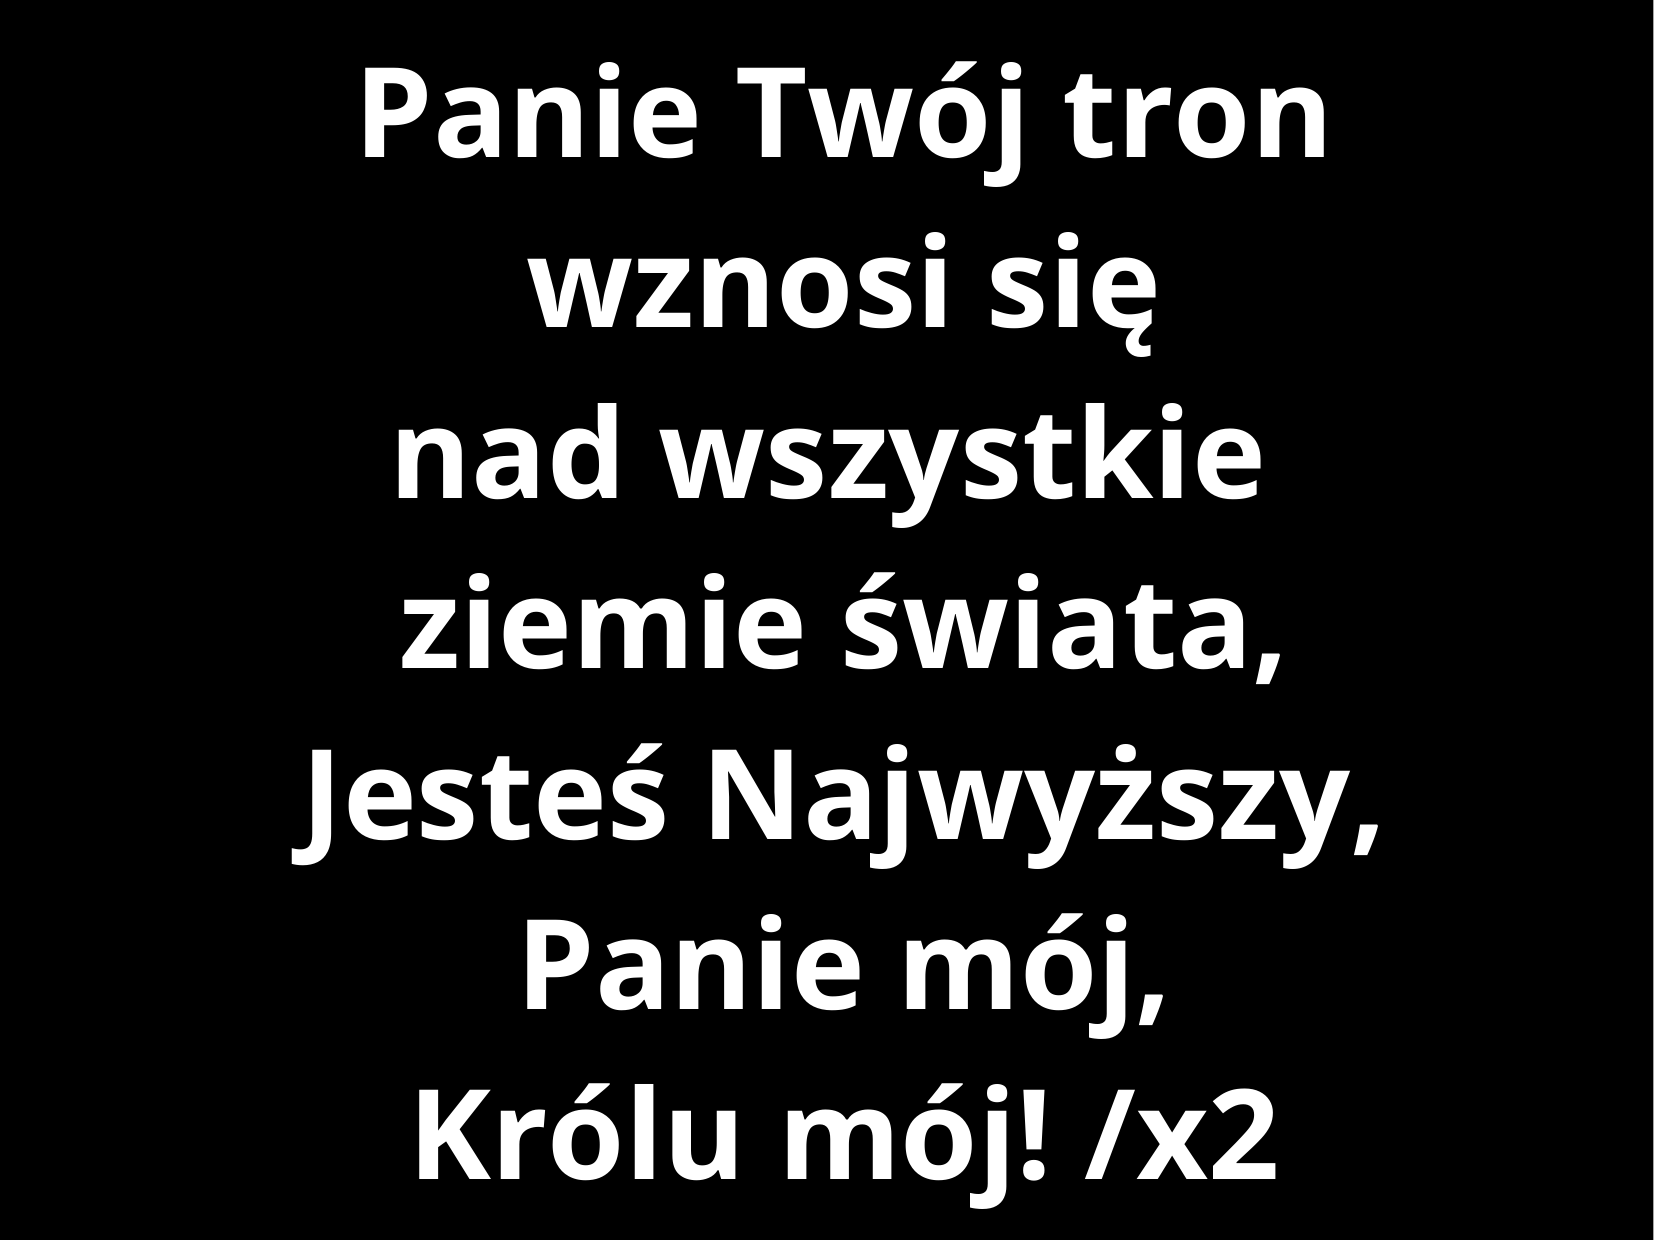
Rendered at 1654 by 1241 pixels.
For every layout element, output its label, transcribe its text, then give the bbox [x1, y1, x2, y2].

subtitle Panie Twój tron wznosi się nad wszystkie ziemie świata, Jesteś Najwyższy, Panie mój, Królu mój! /x2 [0, 0, 1654, 1241]
